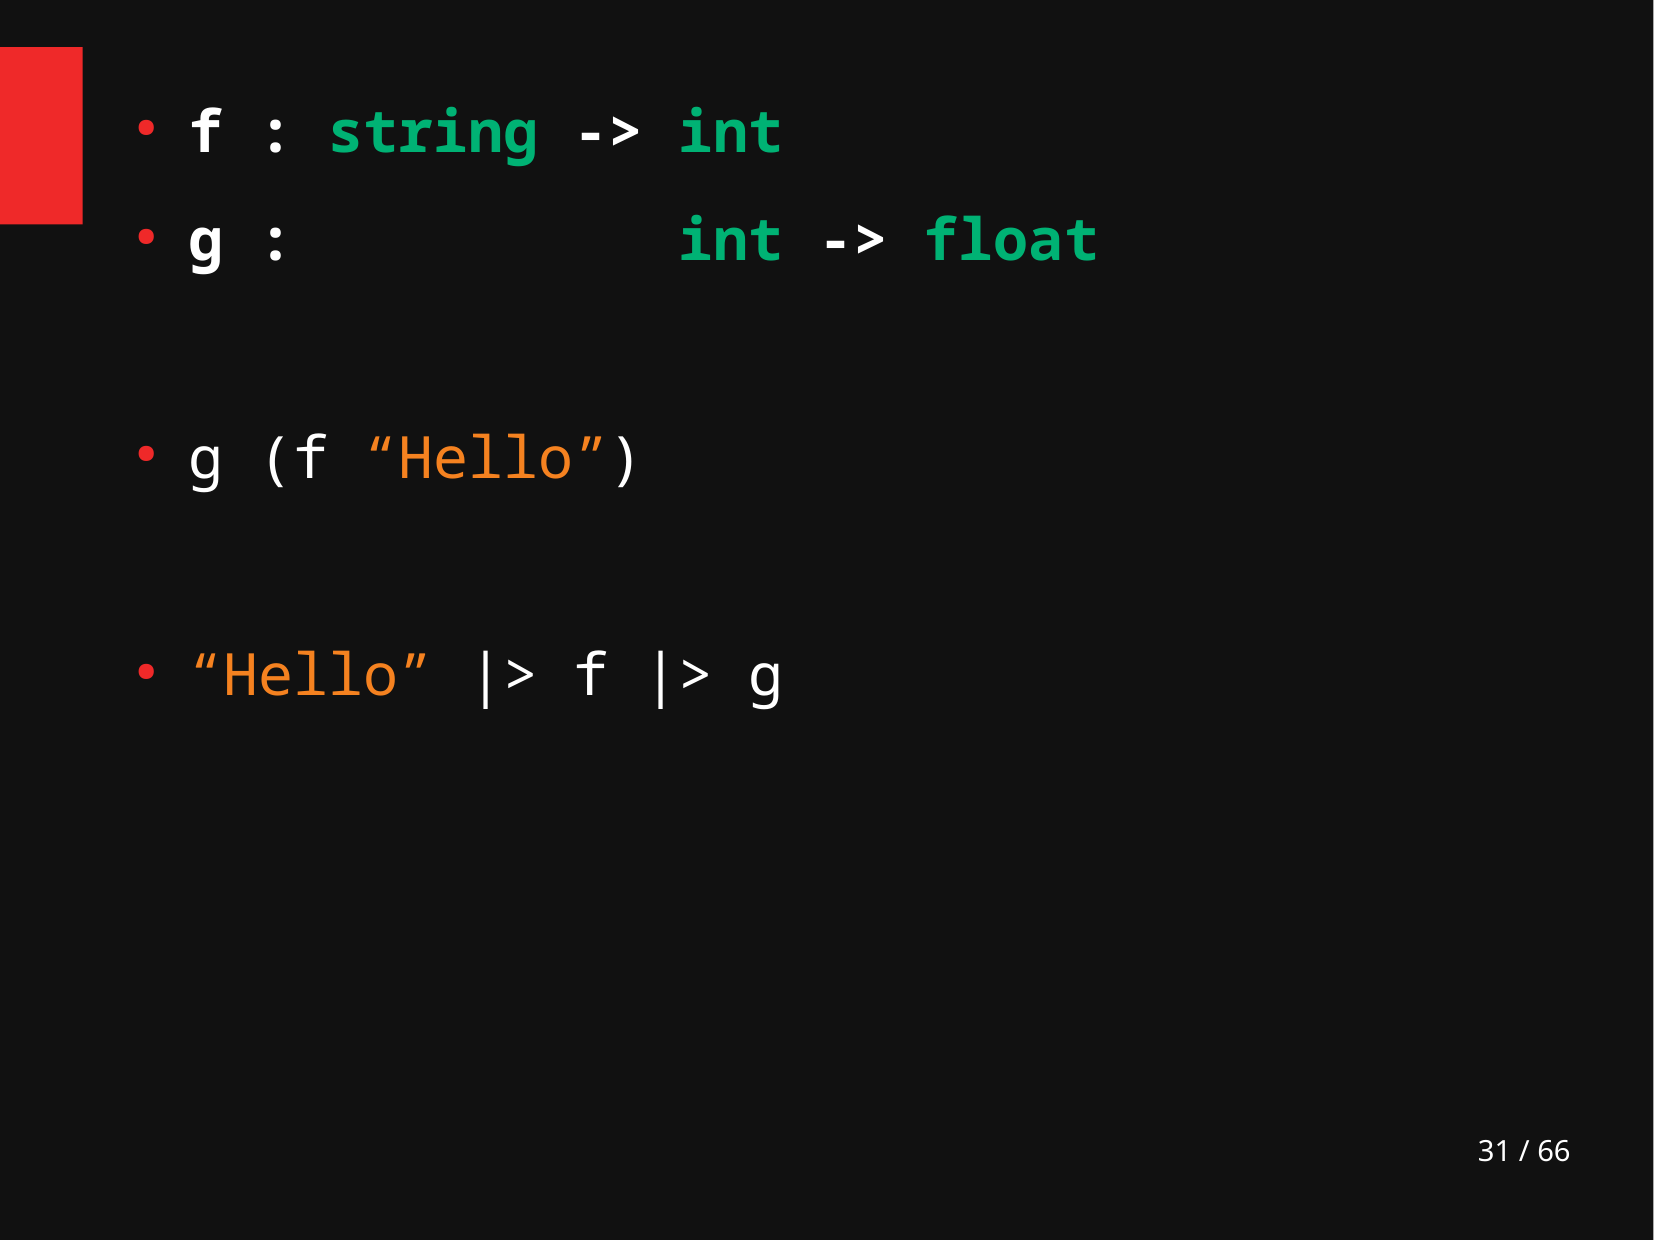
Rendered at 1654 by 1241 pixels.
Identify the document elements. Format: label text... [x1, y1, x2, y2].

list f : string -> int g : int -> float g (f “Hello”) “Hello” |> f |> g [118, 90, 1536, 1074]
